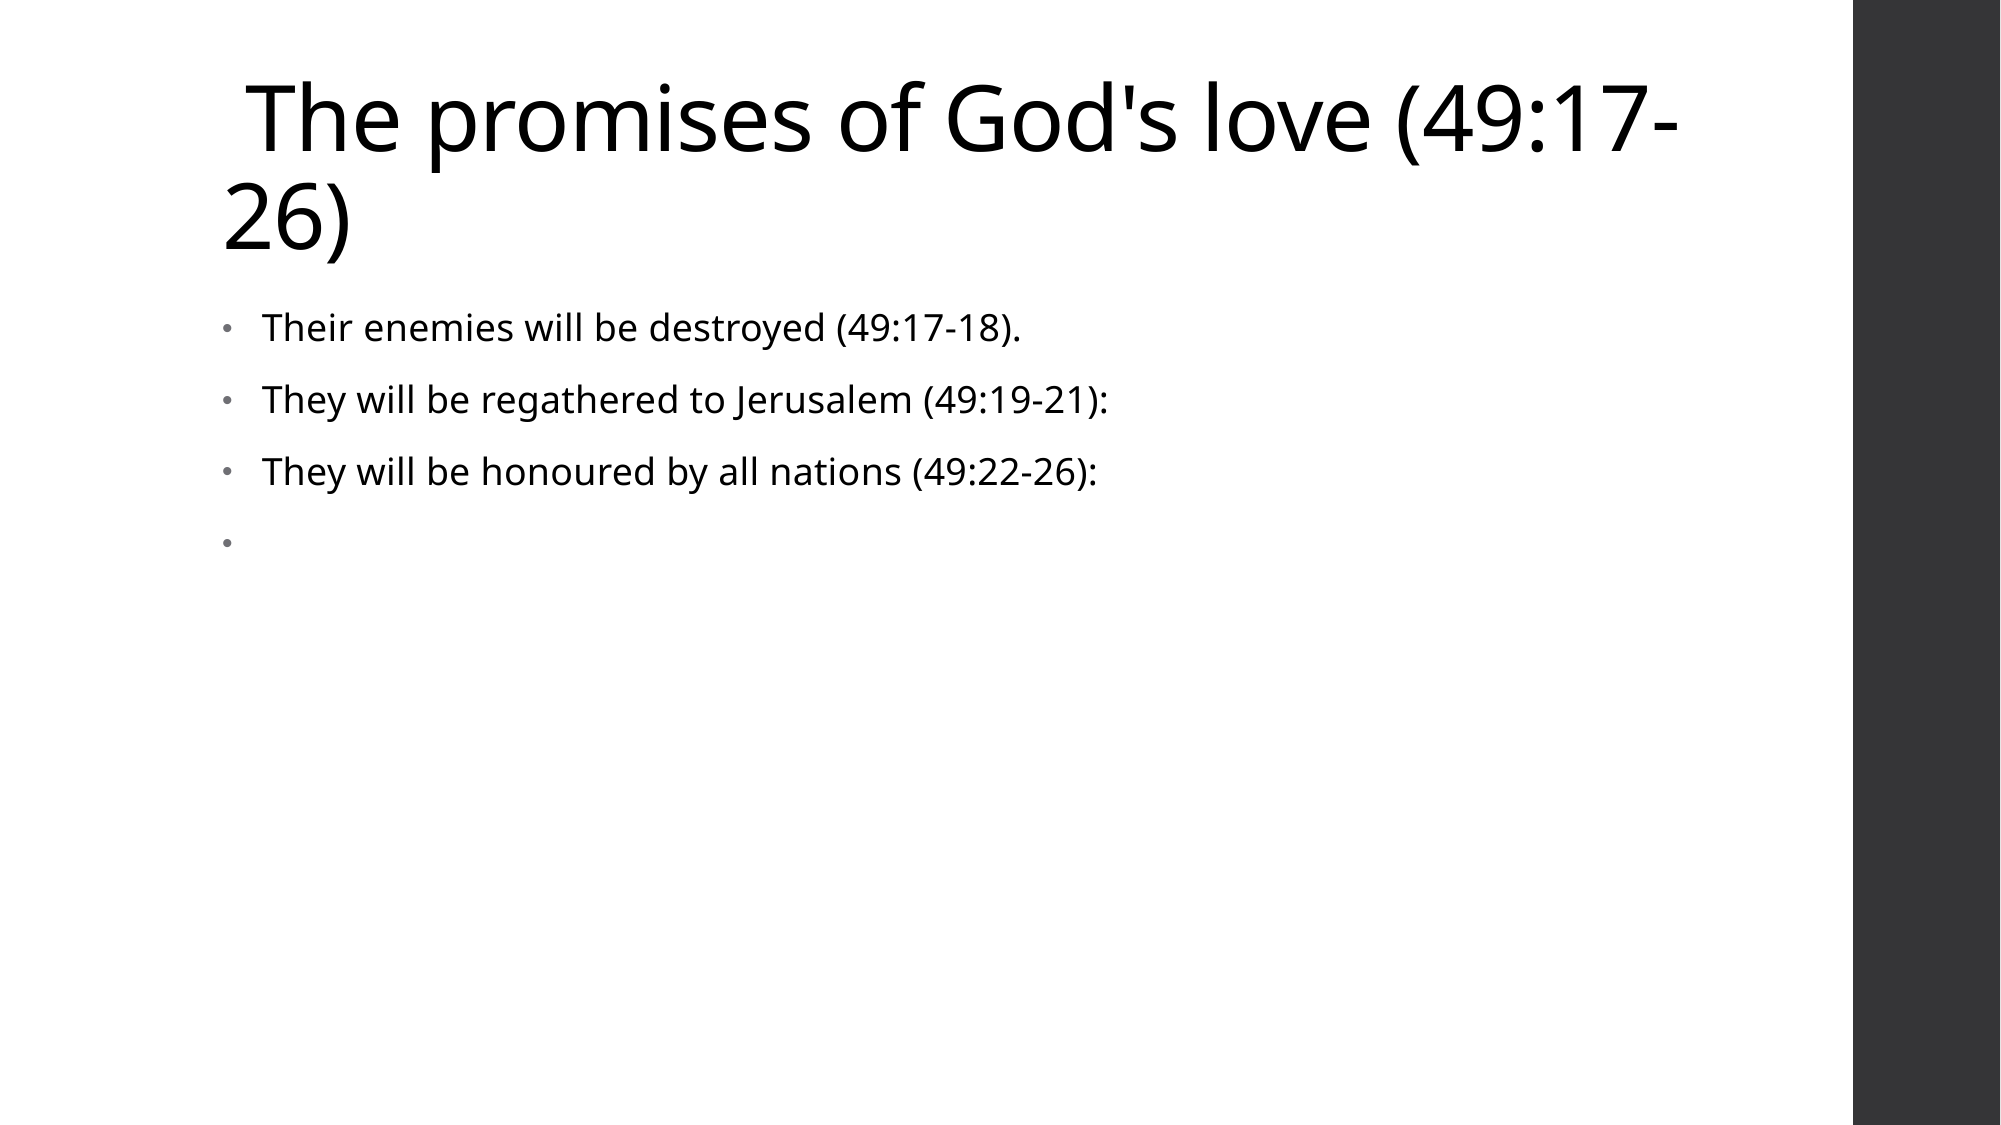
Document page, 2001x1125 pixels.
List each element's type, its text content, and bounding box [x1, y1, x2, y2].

title The promises of God's love (49:17-26) [206, 60, 1797, 278]
list Their enemies will be destroyed (49:17-18). They will be regathered to Jerusalem (49:19-21): They will be honoured by all nations (49:22-26): [206, 299, 1617, 1014]
